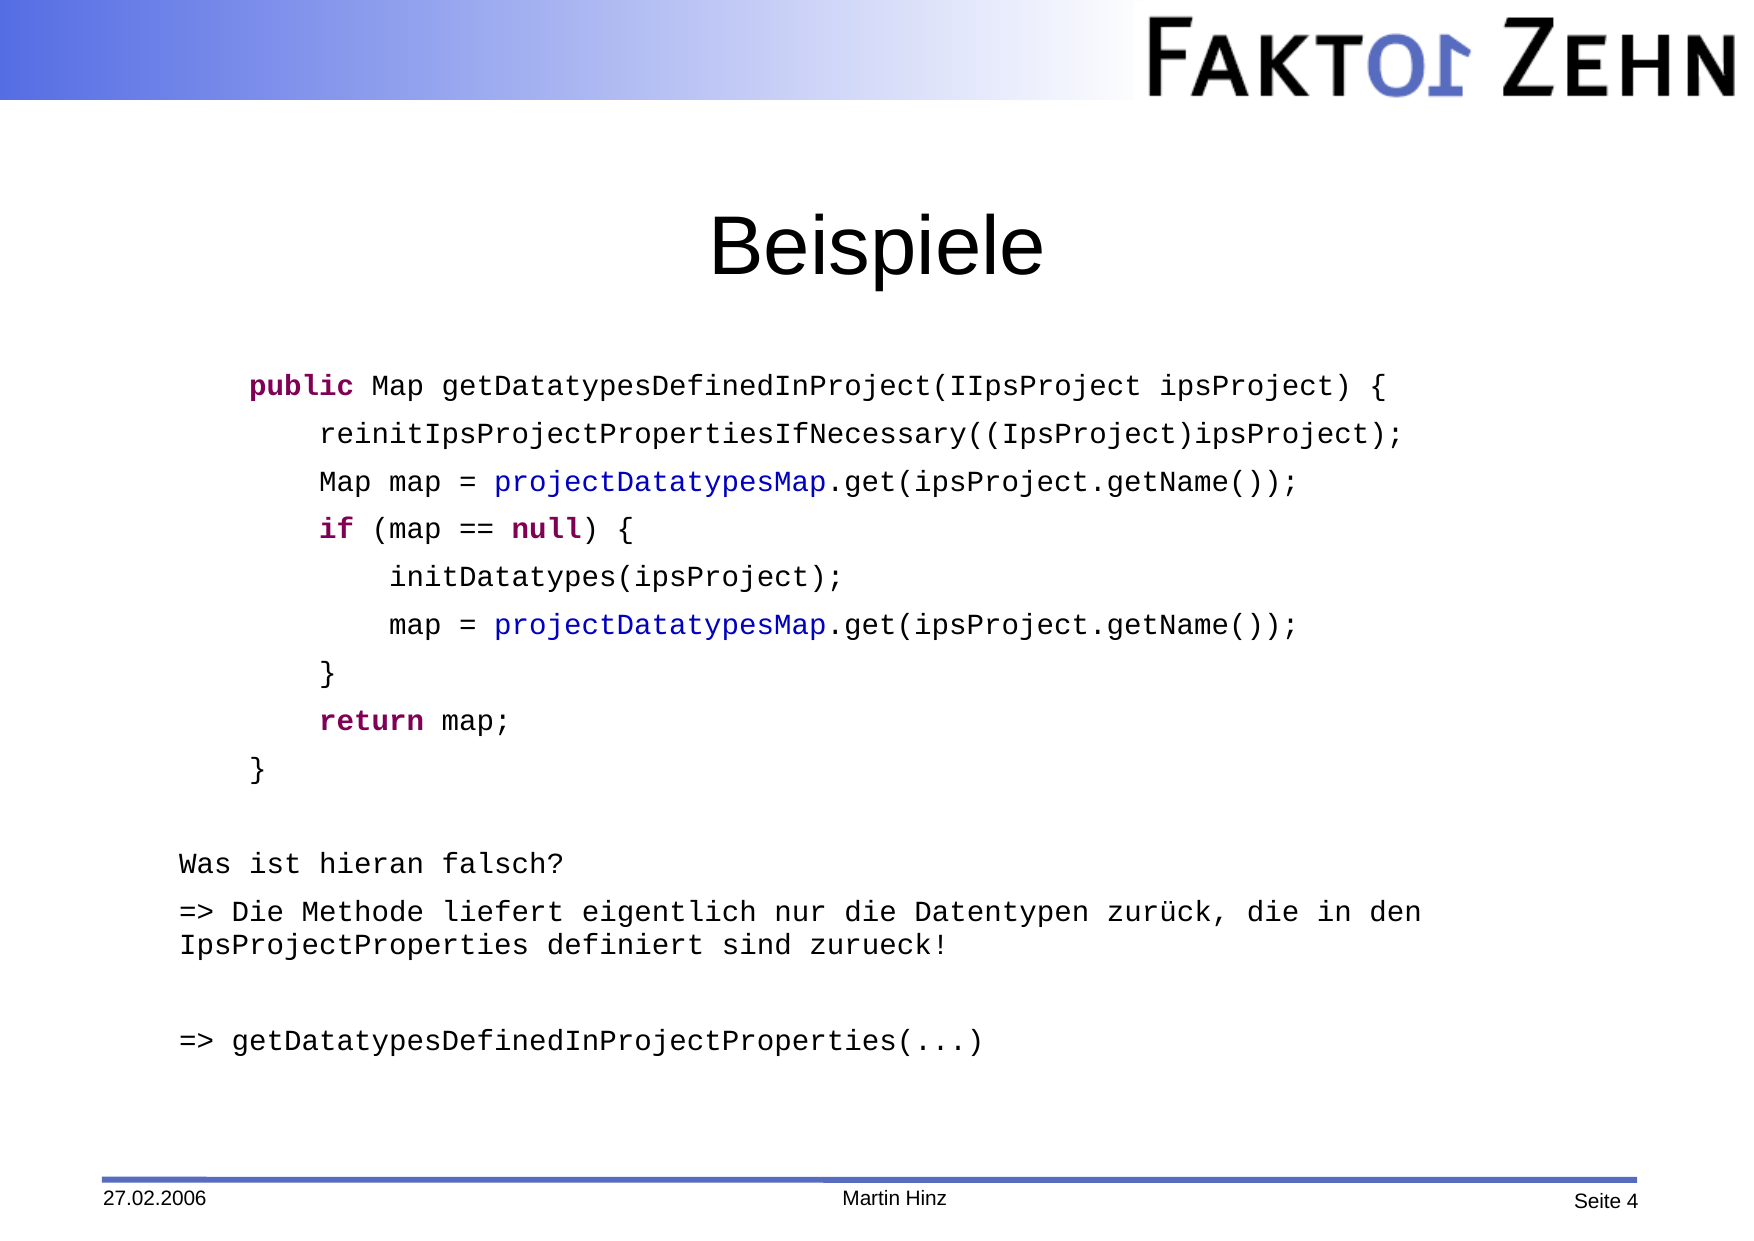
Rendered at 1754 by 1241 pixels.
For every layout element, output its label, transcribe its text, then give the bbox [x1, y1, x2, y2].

picture [1133, 2, 1749, 105]
list public Map getDatatypesDefinedInProject(IIpsProject ipsProject) { reinitIpsProjectPropertiesIfNecessary((IpsProject)ipsProject); Map map = projectDatatypesMap.get(ipsProject.getName()); if (map == null) { initDatatypes(ipsProject); map = projectDatatypesMap.get(ipsProject.getName()); } return map; } Was ist hieran falsch? => Die Methode liefert eigentlich nur die Datentypen zurück, die in den IpsProjectProperties definiert sind zurueck! => getDatatypesDefinedInProjectProperties(...) [179, 371, 1576, 1078]
title Beispiele [179, 142, 1576, 349]
